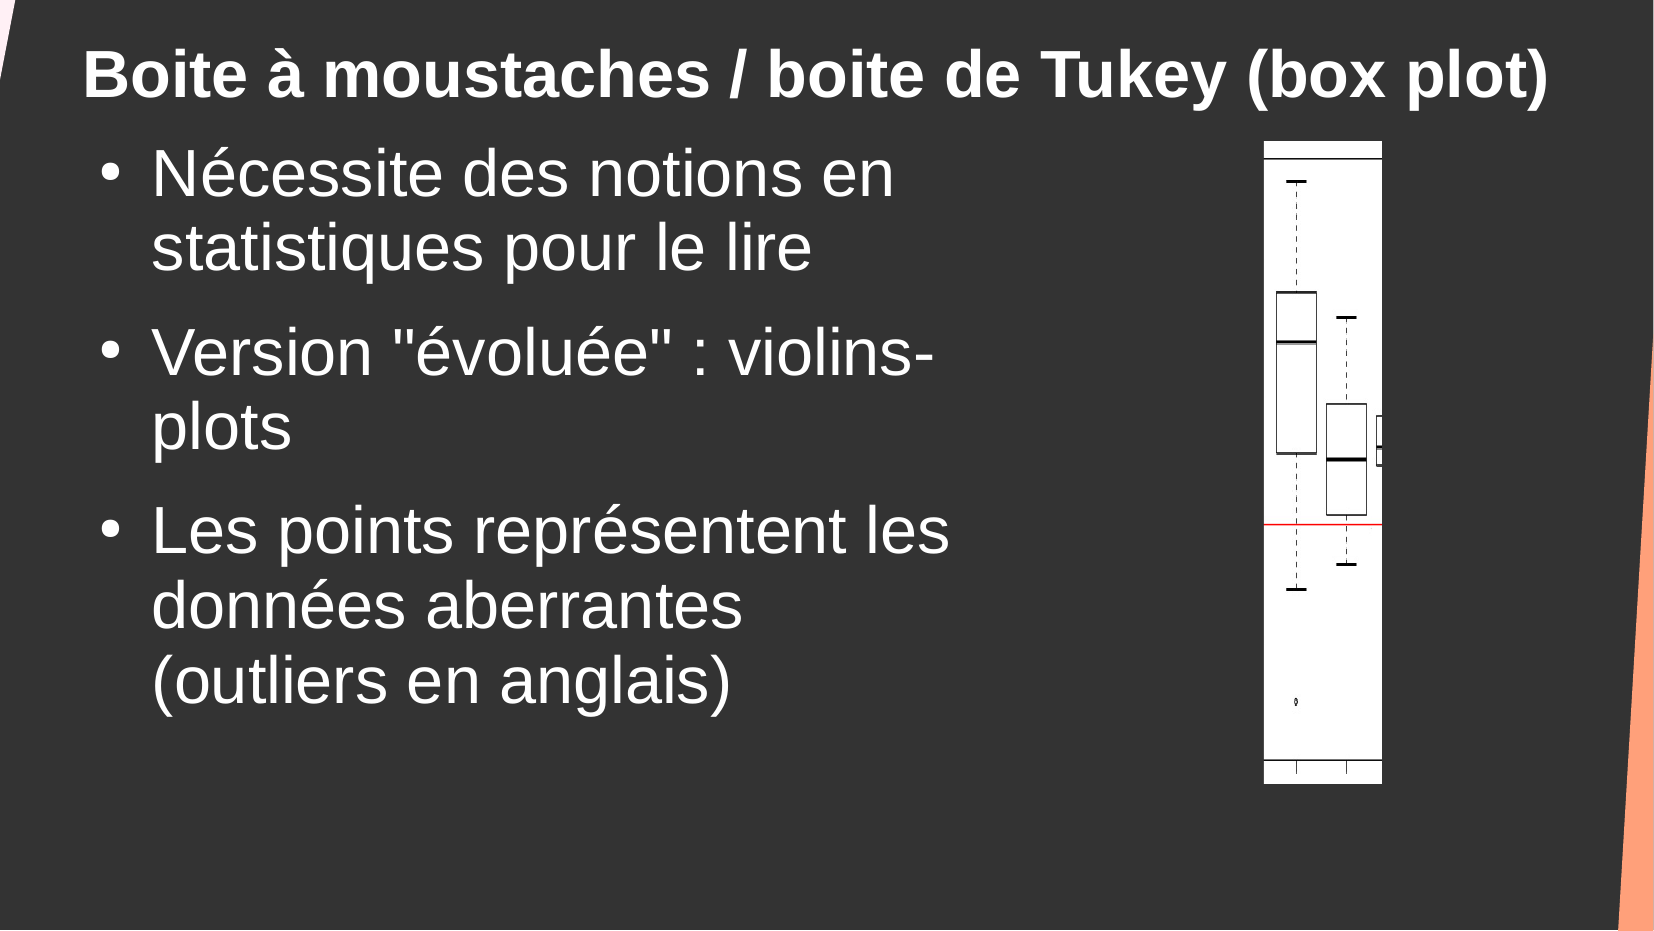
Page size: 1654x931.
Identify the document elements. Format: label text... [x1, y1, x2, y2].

picture [1263, 141, 1382, 784]
list Nécessite des notions en statistiques pour le lire Version "évoluée" : violins-plots Les points représentent les données aberrantes (outliers en anglais) [80, 135, 957, 815]
text_box [0, 0, 16, 80]
text_box [1618, 321, 1654, 931]
title Boite à moustaches / boite de Tukey (box plot) [82, 37, 1571, 115]
